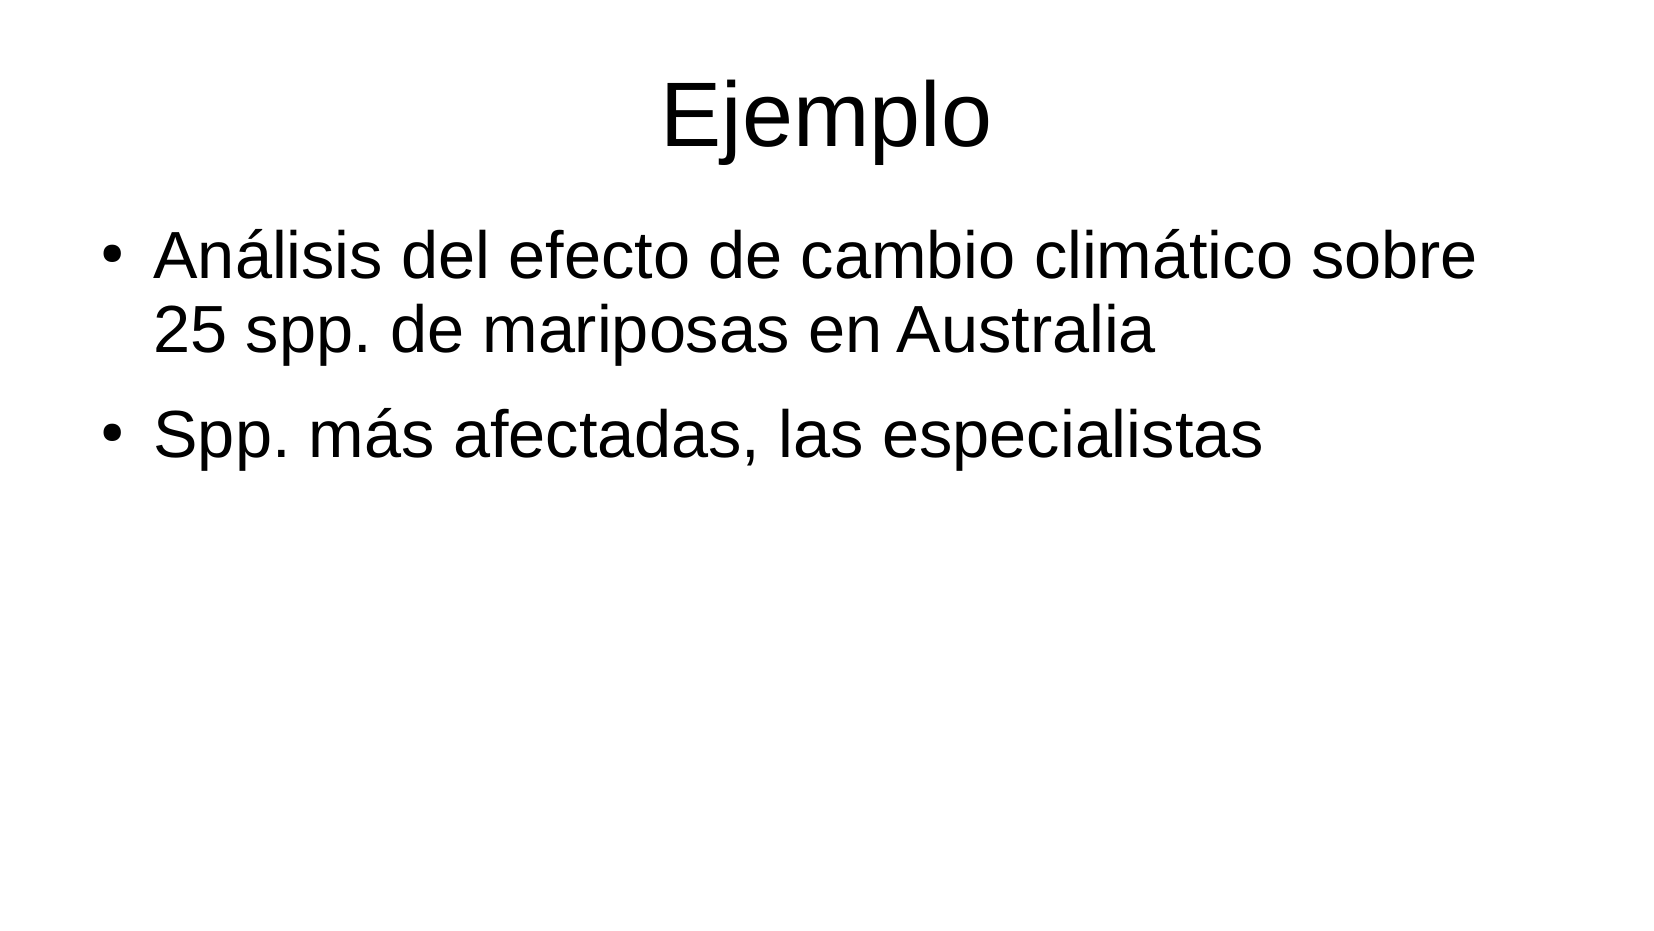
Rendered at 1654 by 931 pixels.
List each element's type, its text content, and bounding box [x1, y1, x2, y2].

title Ejemplo [82, 37, 1571, 193]
list Análisis del efecto de cambio climático sobre 25 spp. de mariposas en Australia Spp. más afectadas, las especialistas [82, 217, 1571, 758]
